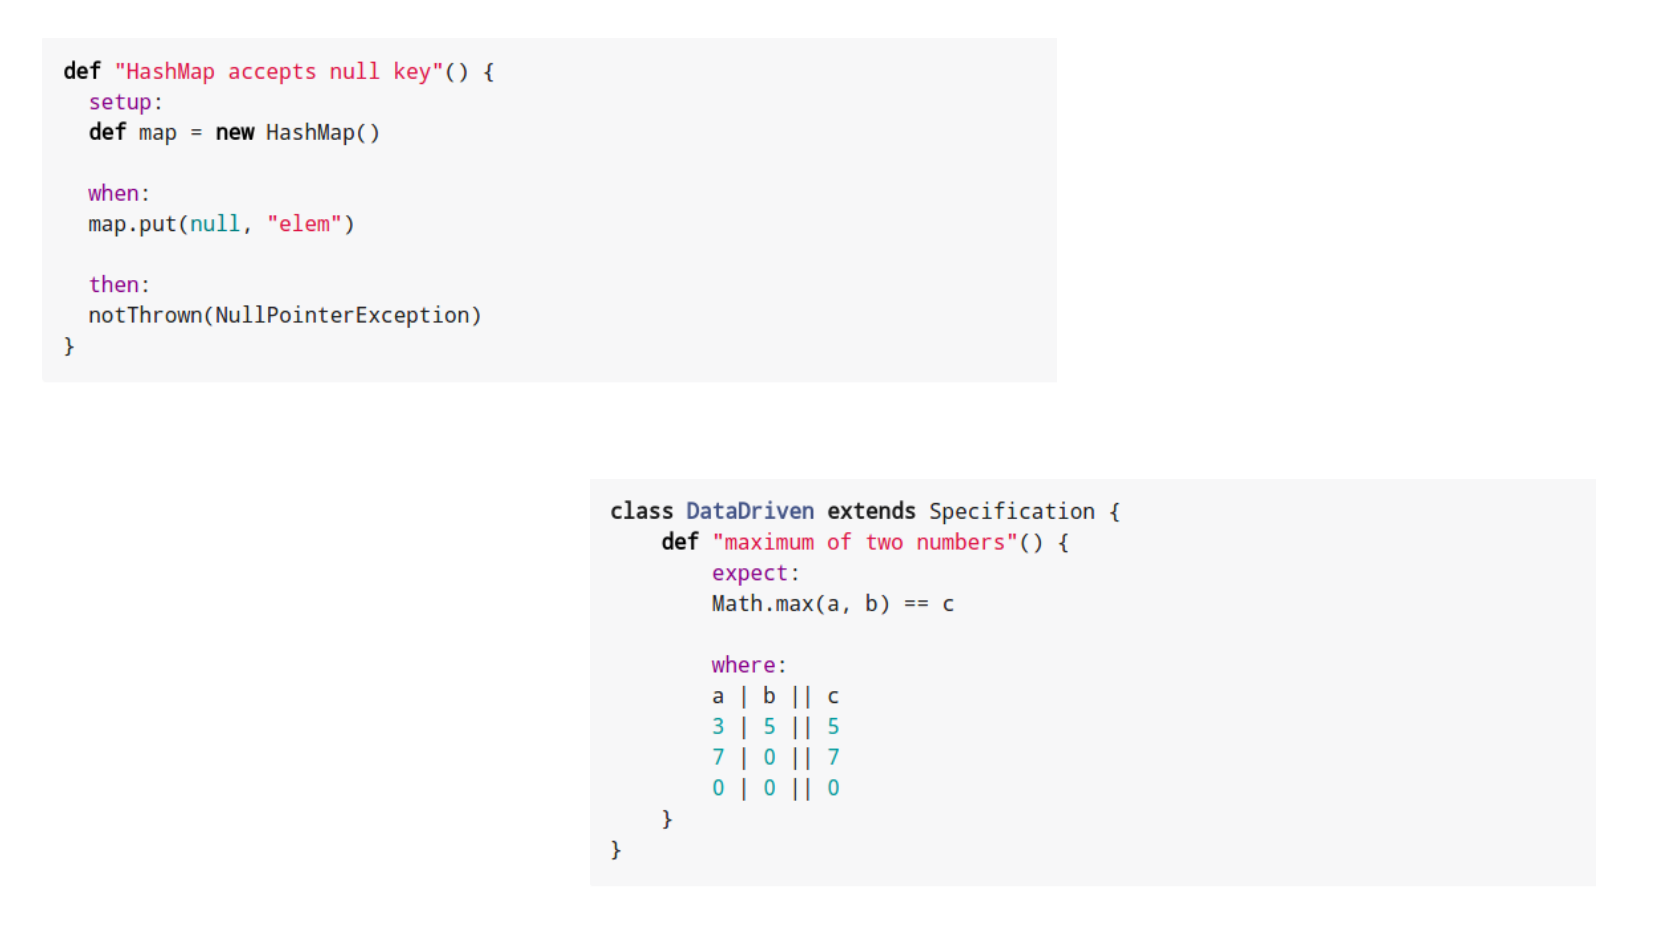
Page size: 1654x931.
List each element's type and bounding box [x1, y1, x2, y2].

picture [590, 479, 1596, 889]
picture [42, 38, 1057, 385]
